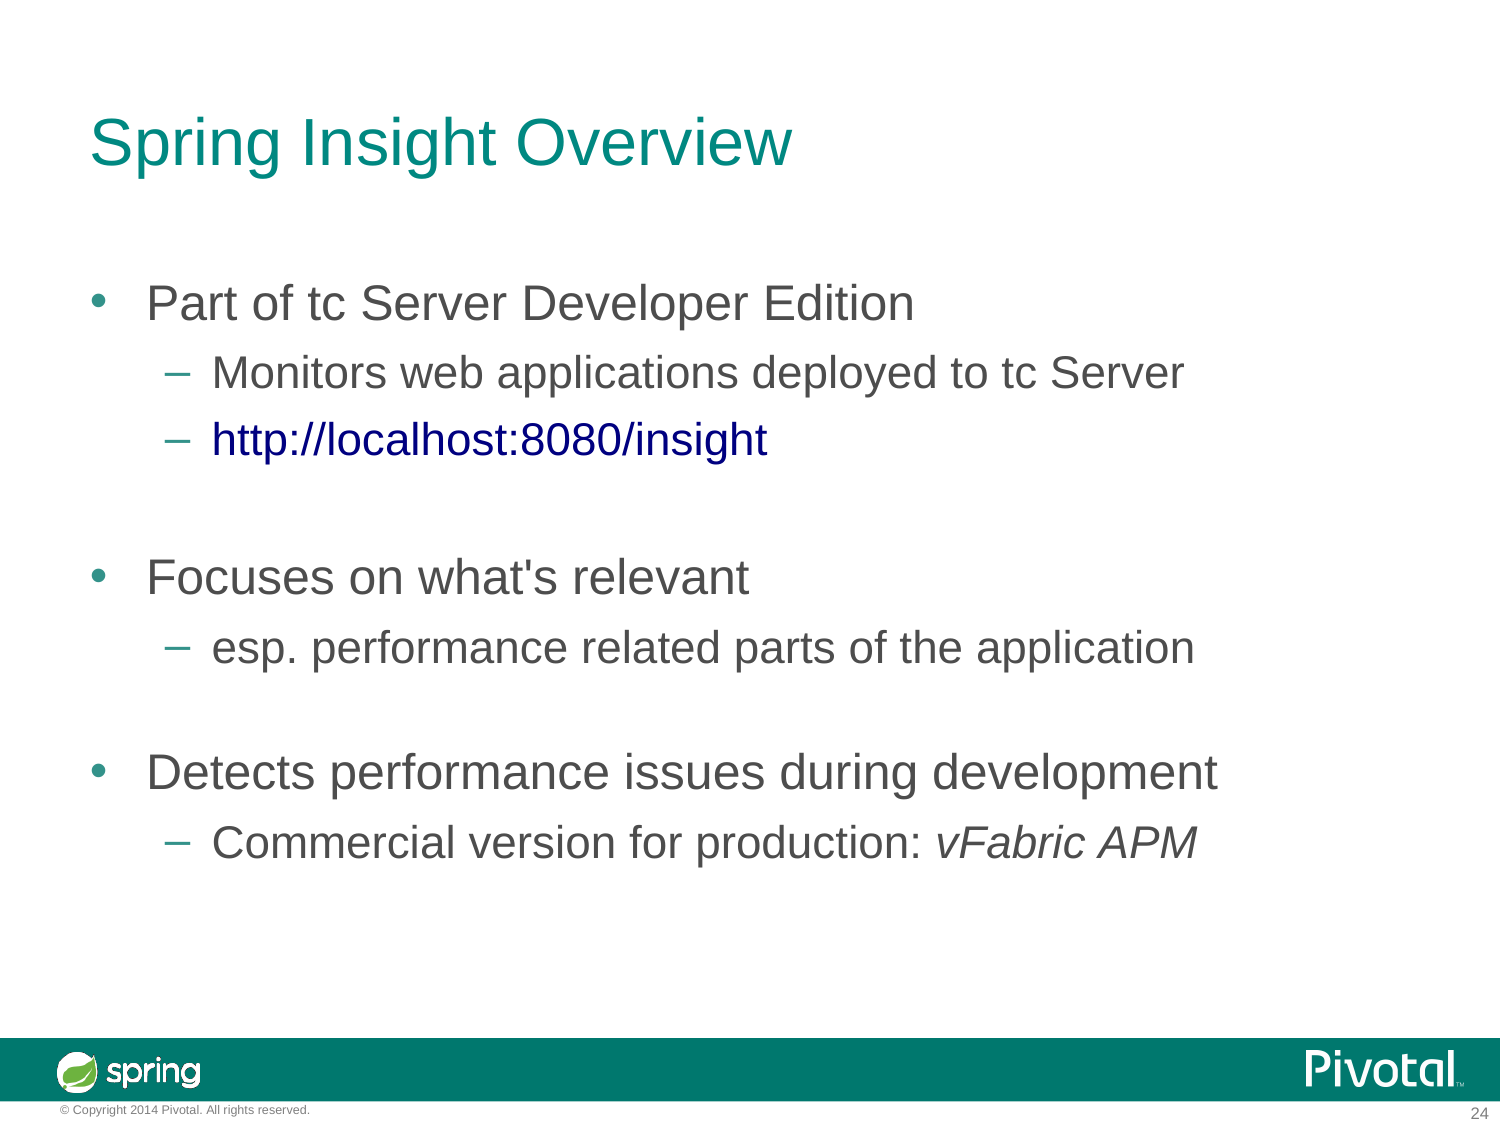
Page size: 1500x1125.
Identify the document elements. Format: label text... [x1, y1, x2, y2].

list Part of tc Server Developer Edition Monitors web applications deployed to tc Server http://localhost:8080/insight Focuses on what's relevant esp. performance related parts of the application Detects performance issues during development Commercial version for production: vFabric APM [75, 262, 1426, 1005]
picture [1306, 1050, 1464, 1087]
picture [32, 1041, 210, 1103]
title Spring Insight Overview [75, 45, 1426, 233]
